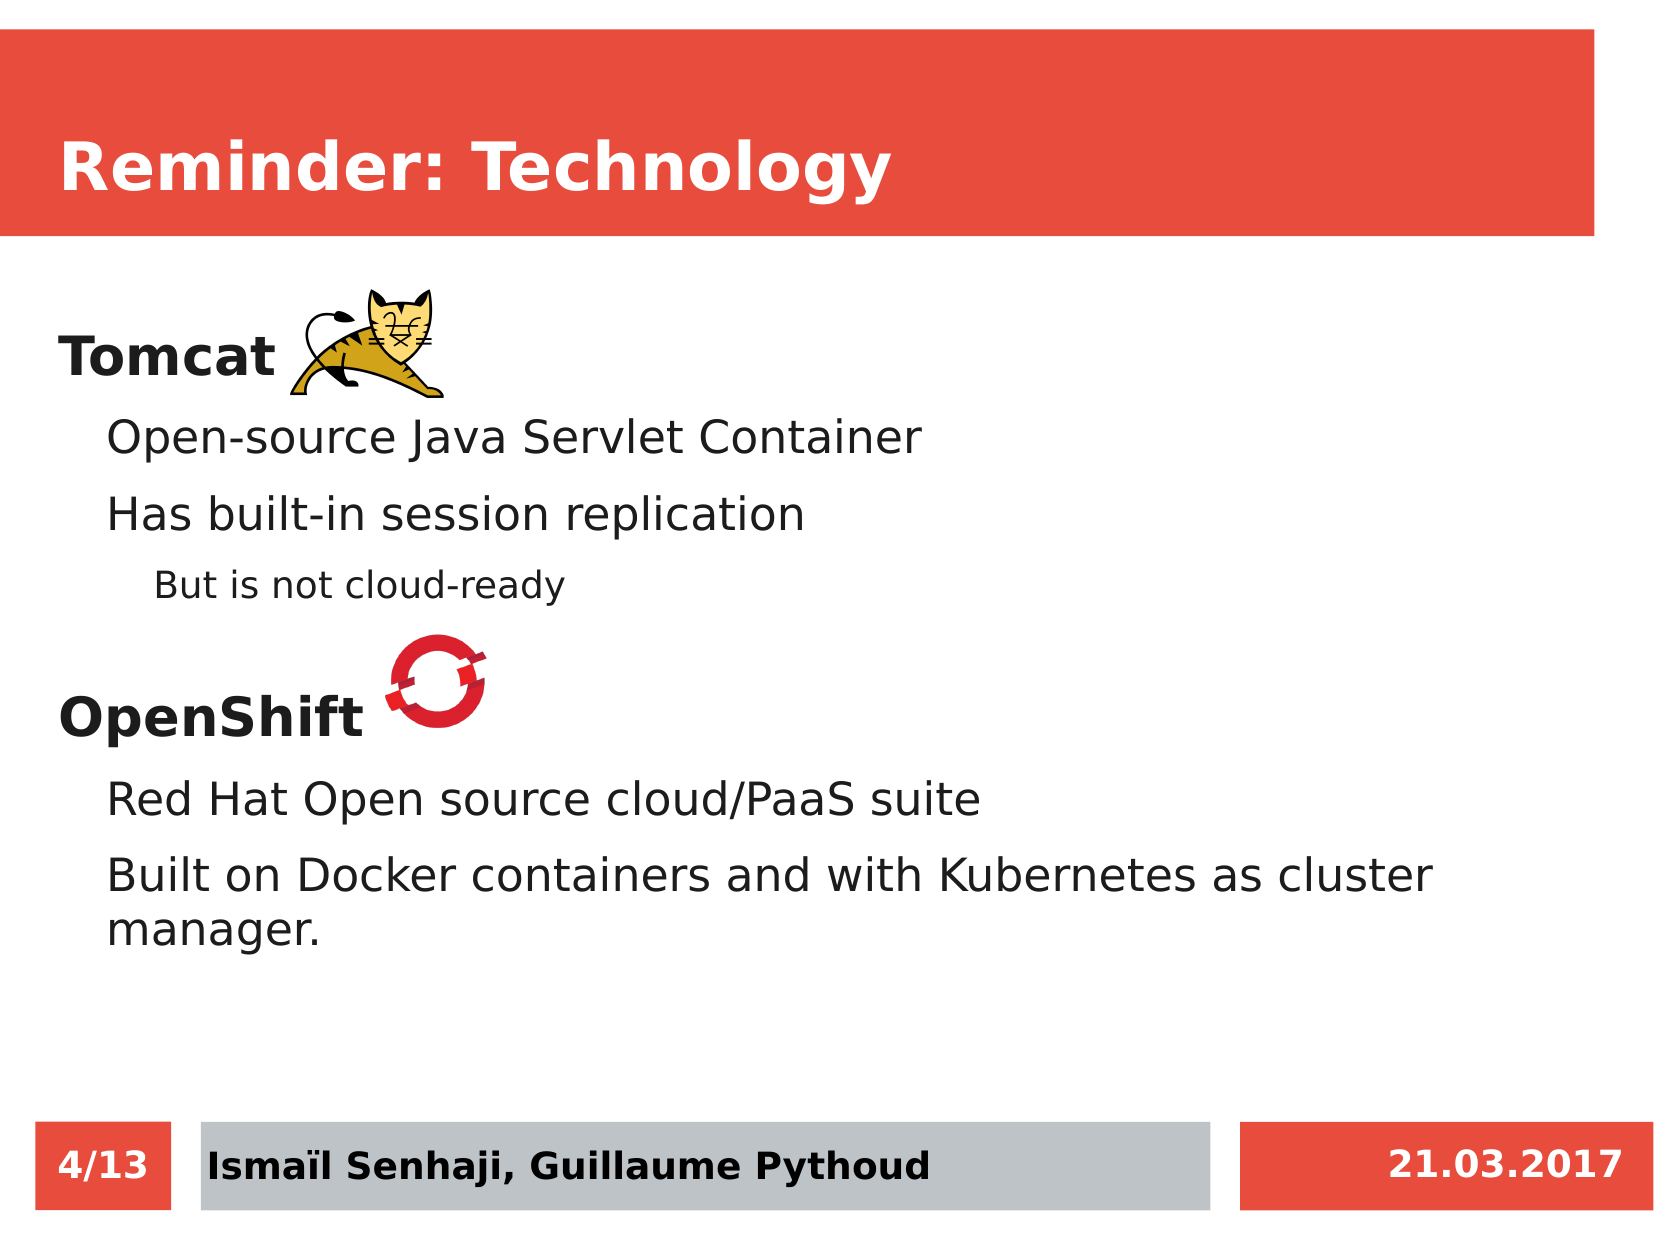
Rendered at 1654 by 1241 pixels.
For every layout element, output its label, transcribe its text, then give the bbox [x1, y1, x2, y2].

picture [375, 631, 497, 733]
title Reminder: Technology [58, 58, 1595, 207]
picture [285, 284, 462, 403]
list Tomcat Open-source Java Servlet Container Has built-in session replication But is not cloud-ready OpenShift Red Hat Open source cloud/PaaS suite Built on Docker containers and with Kubernetes as cluster manager. [58, 324, 1619, 1016]
